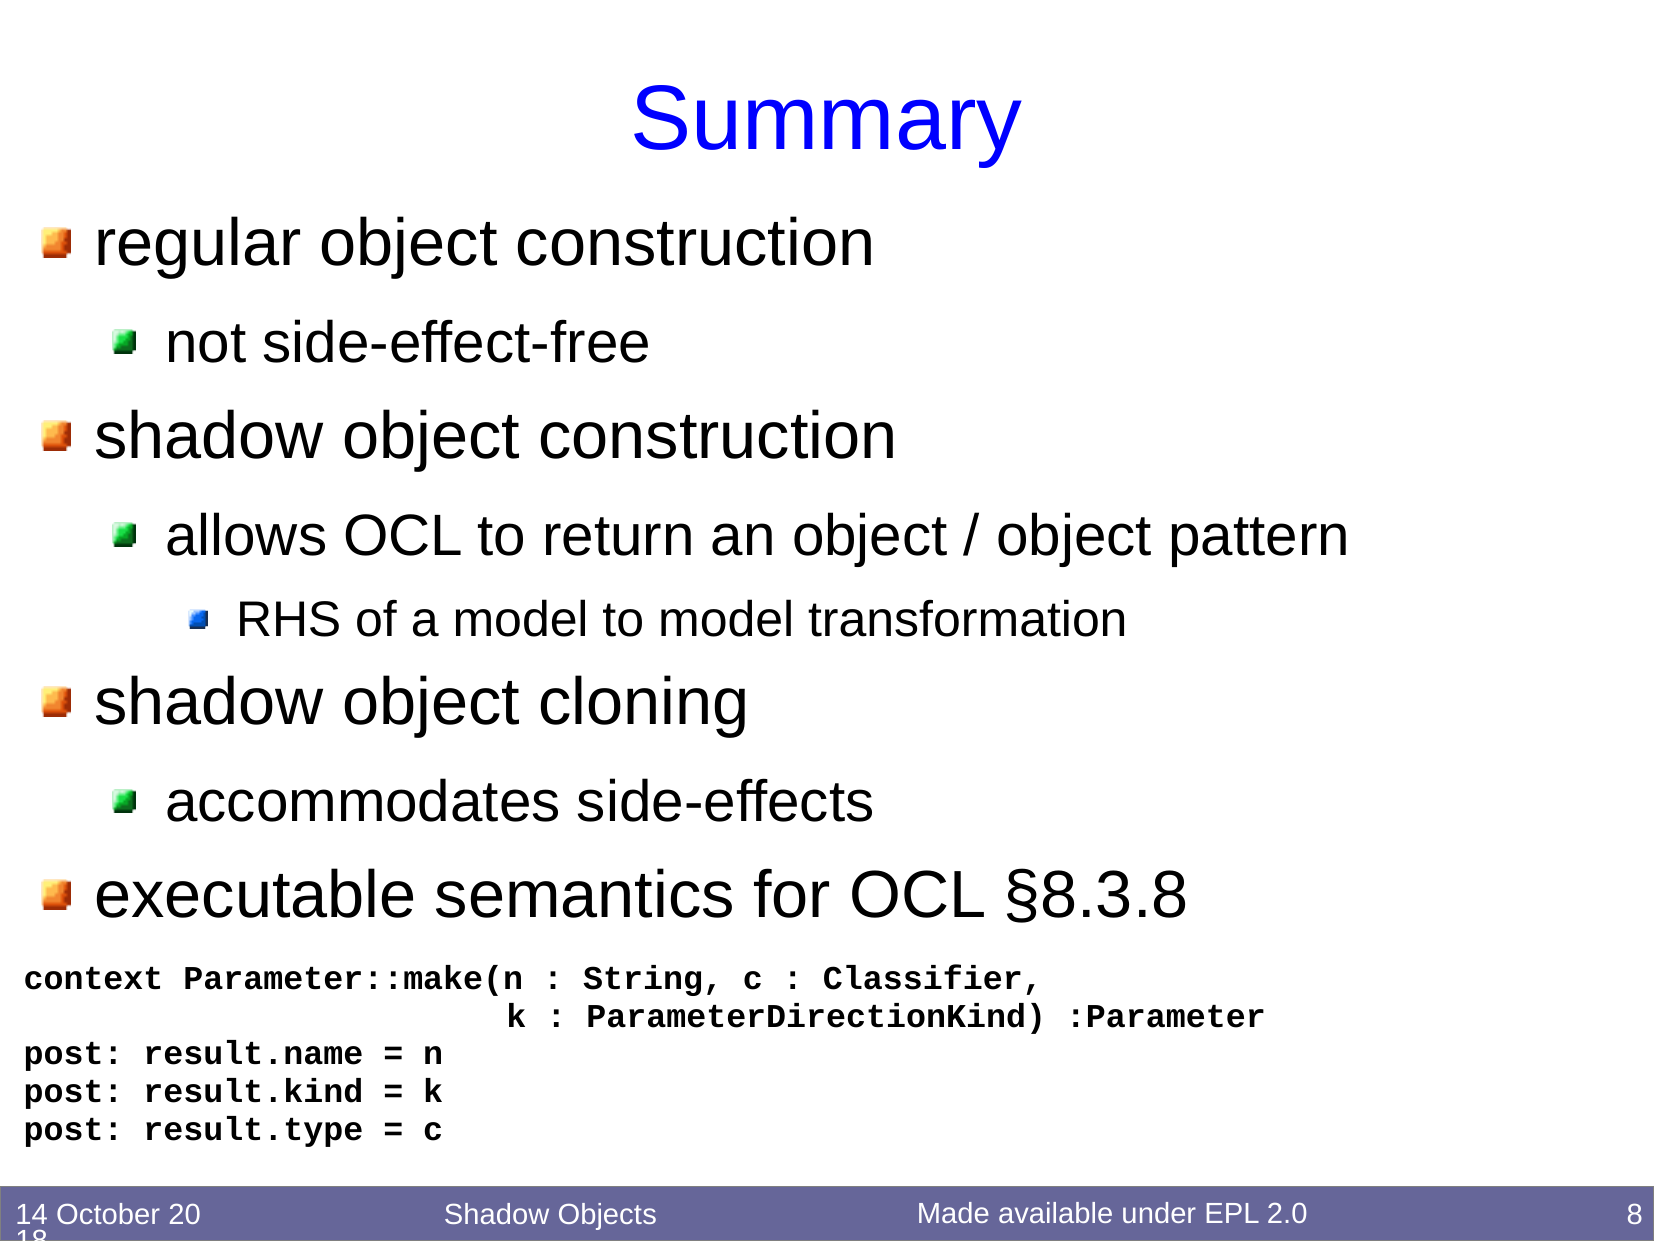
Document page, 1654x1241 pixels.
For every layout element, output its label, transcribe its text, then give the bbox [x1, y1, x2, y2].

list regular object construction not side-effect-free shadow object construction allows OCL to return an object / object pattern RHS of a model to model transformation shadow object cloning accommodates side-effects executable semantics for OCL §8.3.8 context Parameter::make(n : String, c : Classifier, k : ParameterDirectionKind) :Parameter post: result.name = n post: result.kind = k post: result.type = c [23, 205, 1635, 1233]
title Summary [82, 49, 1571, 186]
